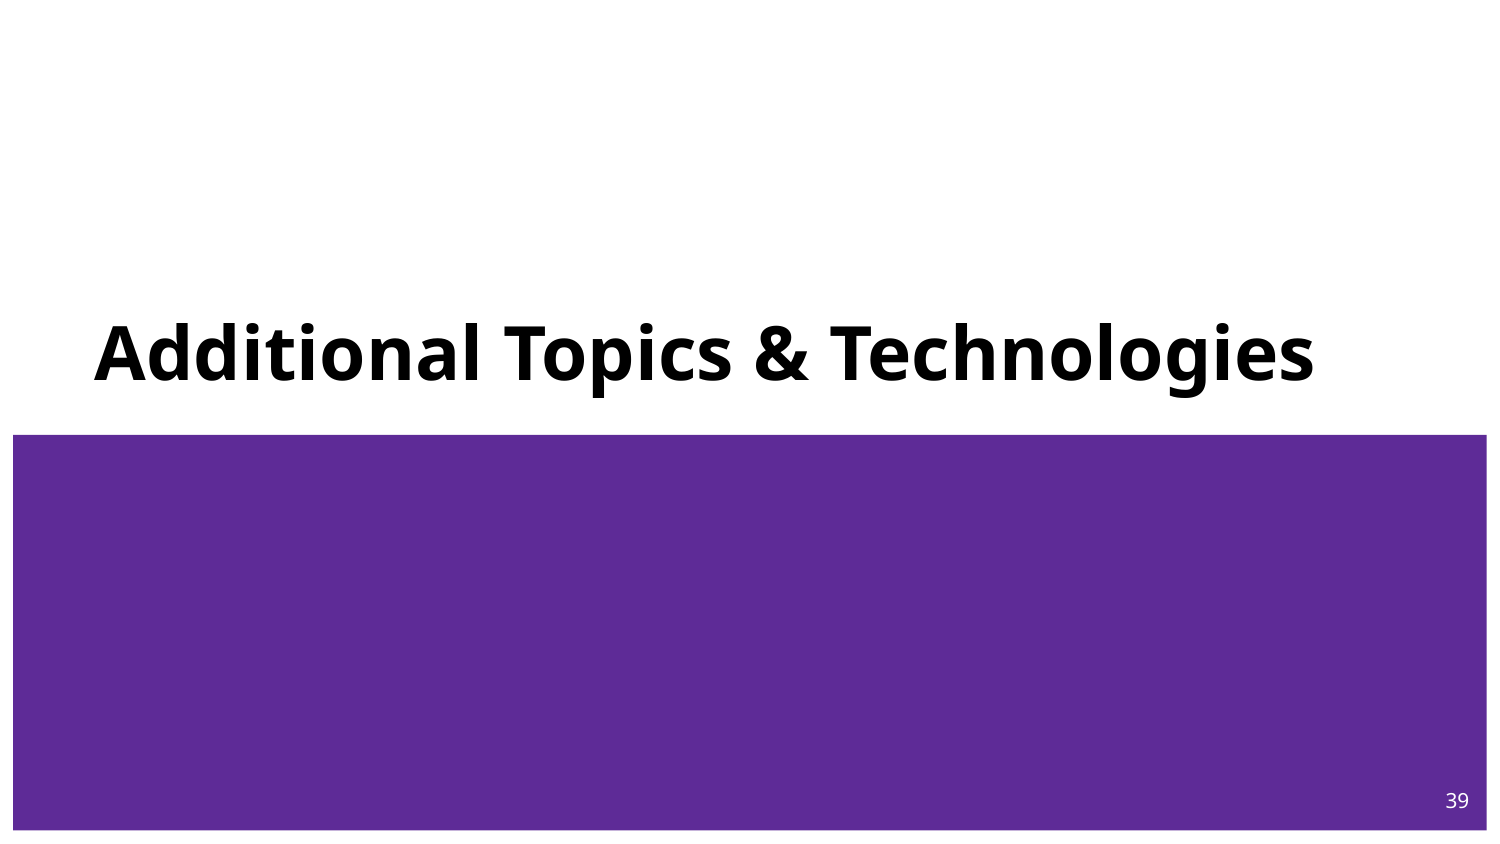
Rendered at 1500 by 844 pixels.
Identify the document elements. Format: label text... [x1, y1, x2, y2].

title Additional Topics & Technologies [79, 281, 1423, 411]
slide_number <number> [1394, 769, 1484, 834]
